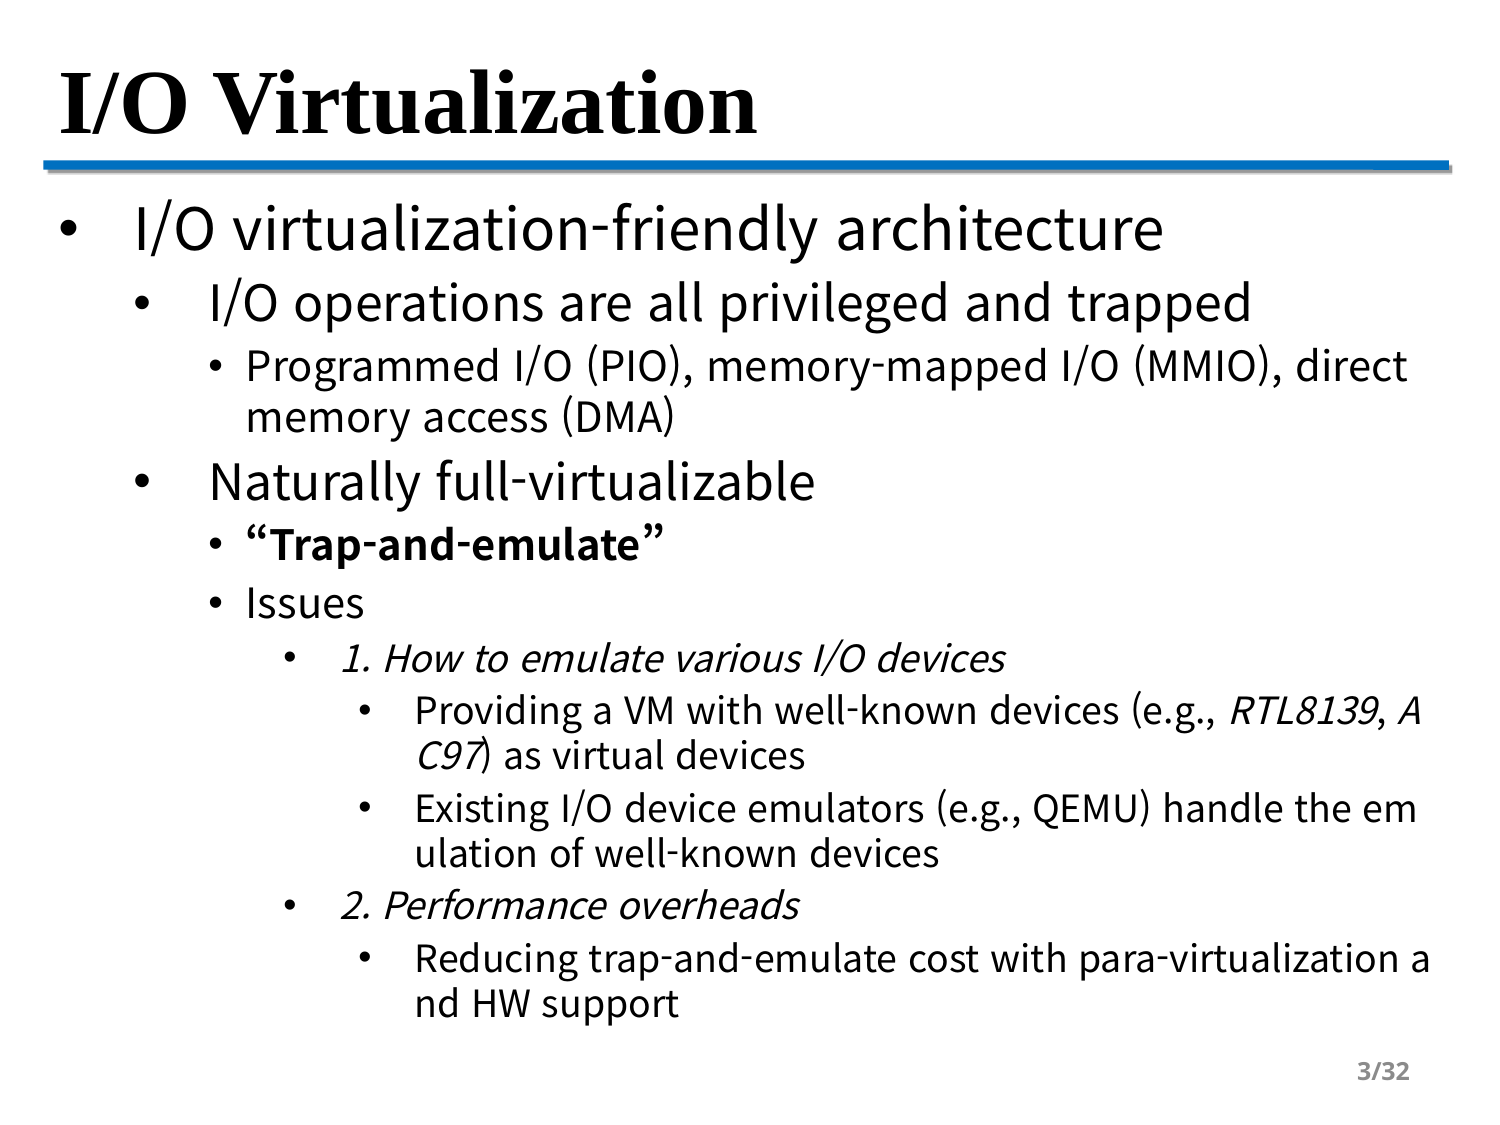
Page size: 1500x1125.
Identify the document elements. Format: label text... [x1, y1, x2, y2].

list I/O virtualization-friendly architecture I/O operations are all privileged and trapped Programmed I/O (PIO), memory-mapped I/O (MMIO), direct memory access (DMA) Naturally full-virtualizable “Trap-and-emulate” Issues 1. How to emulate various I/O devices Providing a VM with well-known devices (e.g., RTL8139, AC97) as virtual devices Existing I/O device emulators (e.g., QEMU) handle the emulation of well-known devices 2. Performance overheads Reducing trap-and-emulate cost with para-virtualization and HW support [43, 184, 1449, 1059]
title I/O Virtualization [43, 21, 1449, 173]
slide_number <number>/32 [1074, 1042, 1425, 1103]
